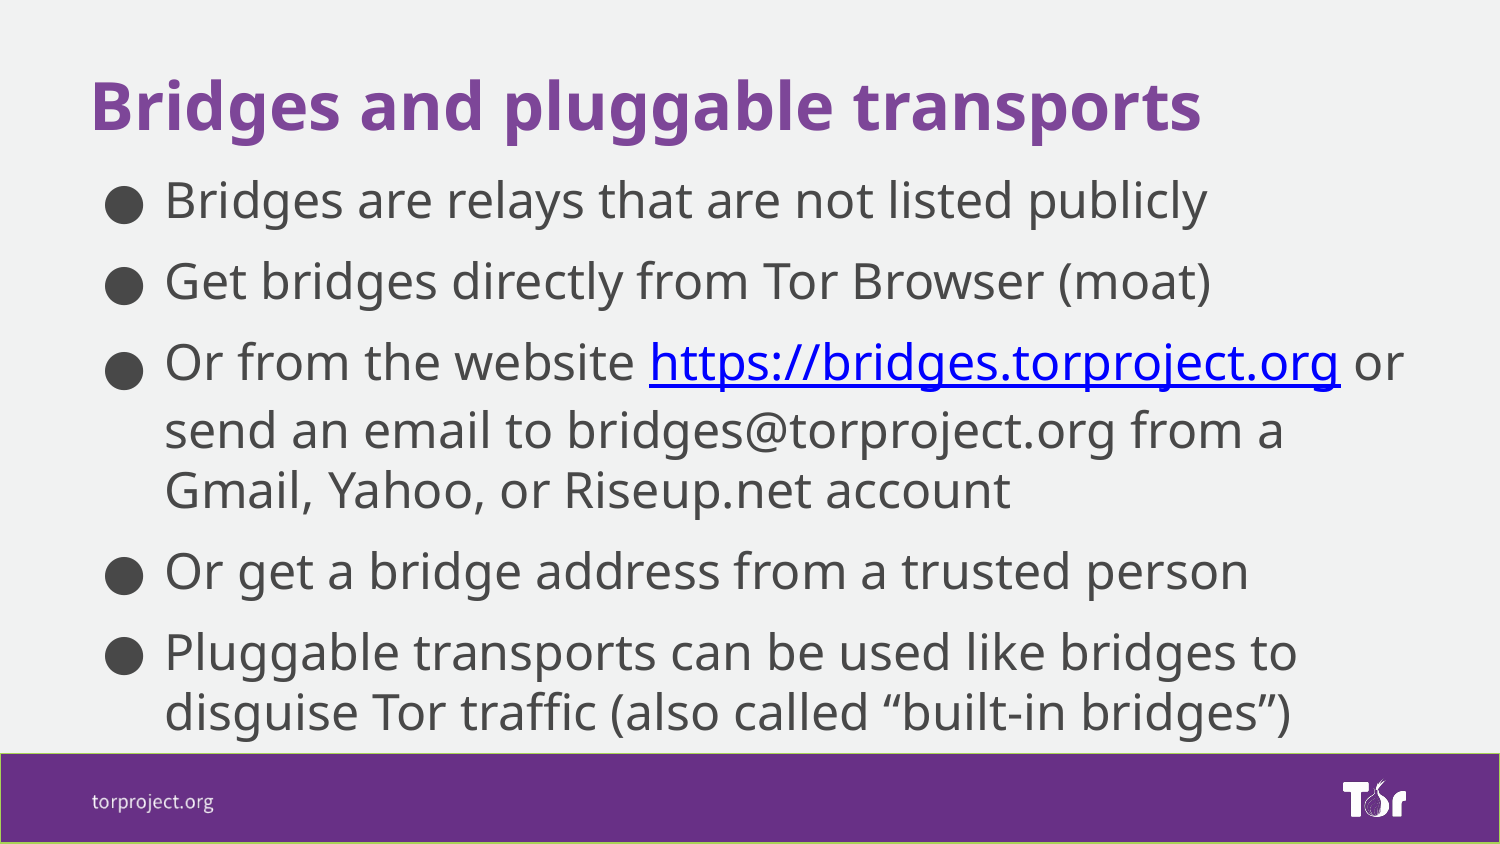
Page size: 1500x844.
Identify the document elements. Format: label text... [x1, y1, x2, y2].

text_box Bridges and pluggable transports [75, 33, 1425, 161]
picture [75, 780, 604, 821]
picture [1343, 778, 1406, 817]
text_box Bridges are relays that are not listed publicly Get bridges directly from Tor Browser (moat) Or from the website https://bridges.torproject.org or send an email to bridges@torproject.org from a Gmail, Yahoo, or Riseup.net account Or get a bridge address from a trusted person Pluggable transports can be used like bridges to disguise Tor traffic (also called “built-in bridges”) [75, 161, 1425, 742]
